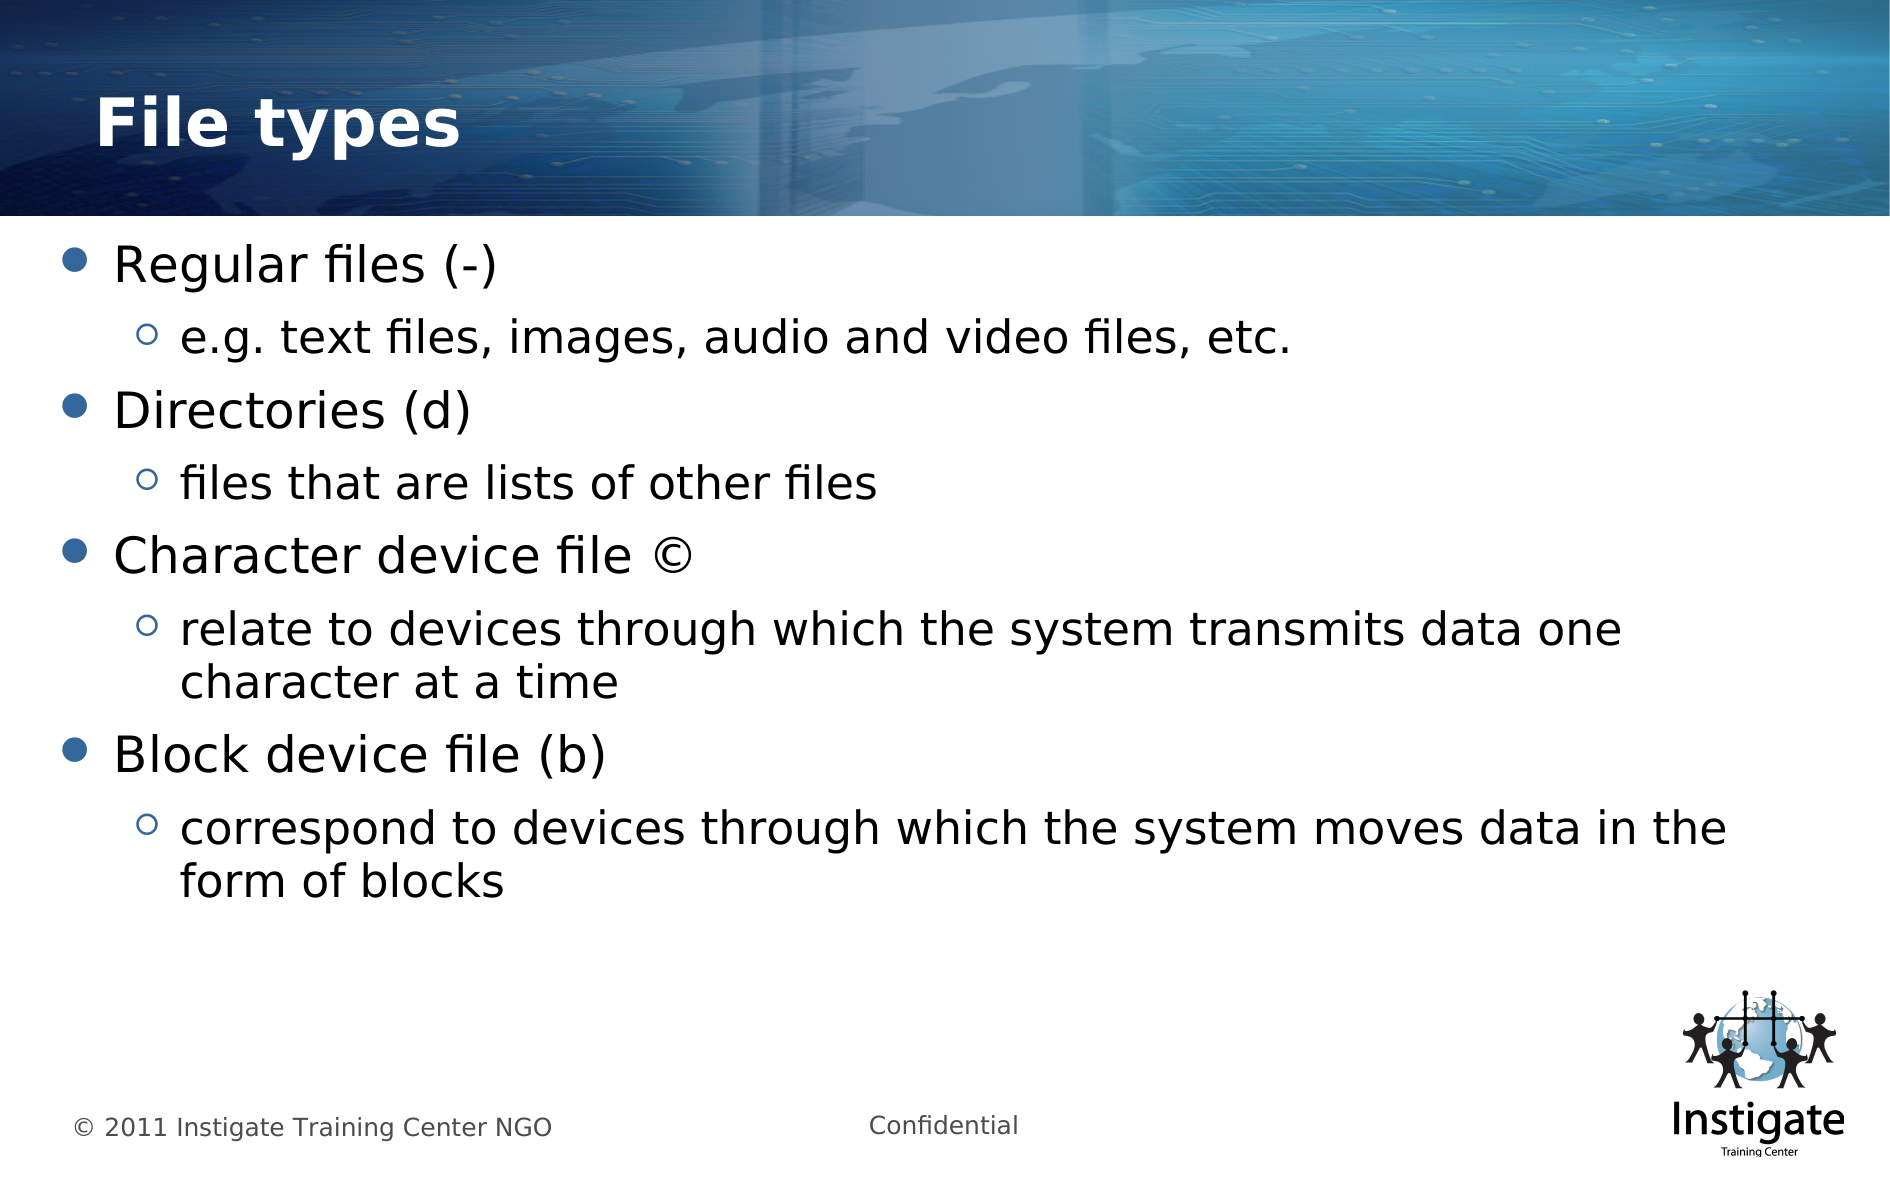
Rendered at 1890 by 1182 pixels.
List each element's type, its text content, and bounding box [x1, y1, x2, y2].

title File types [94, 54, 1793, 210]
picture [0, 0, 1890, 216]
list Regular files (-) e.g. text files, images, audio and video files, etc. Directories (d) files that are lists of other files Character device file © relate to devices through which the system transmits data one character at a time Block device file (b) correspond to devices through which the system moves data in the form of blocks [59, 236, 1831, 1001]
picture [1674, 990, 1844, 1157]
